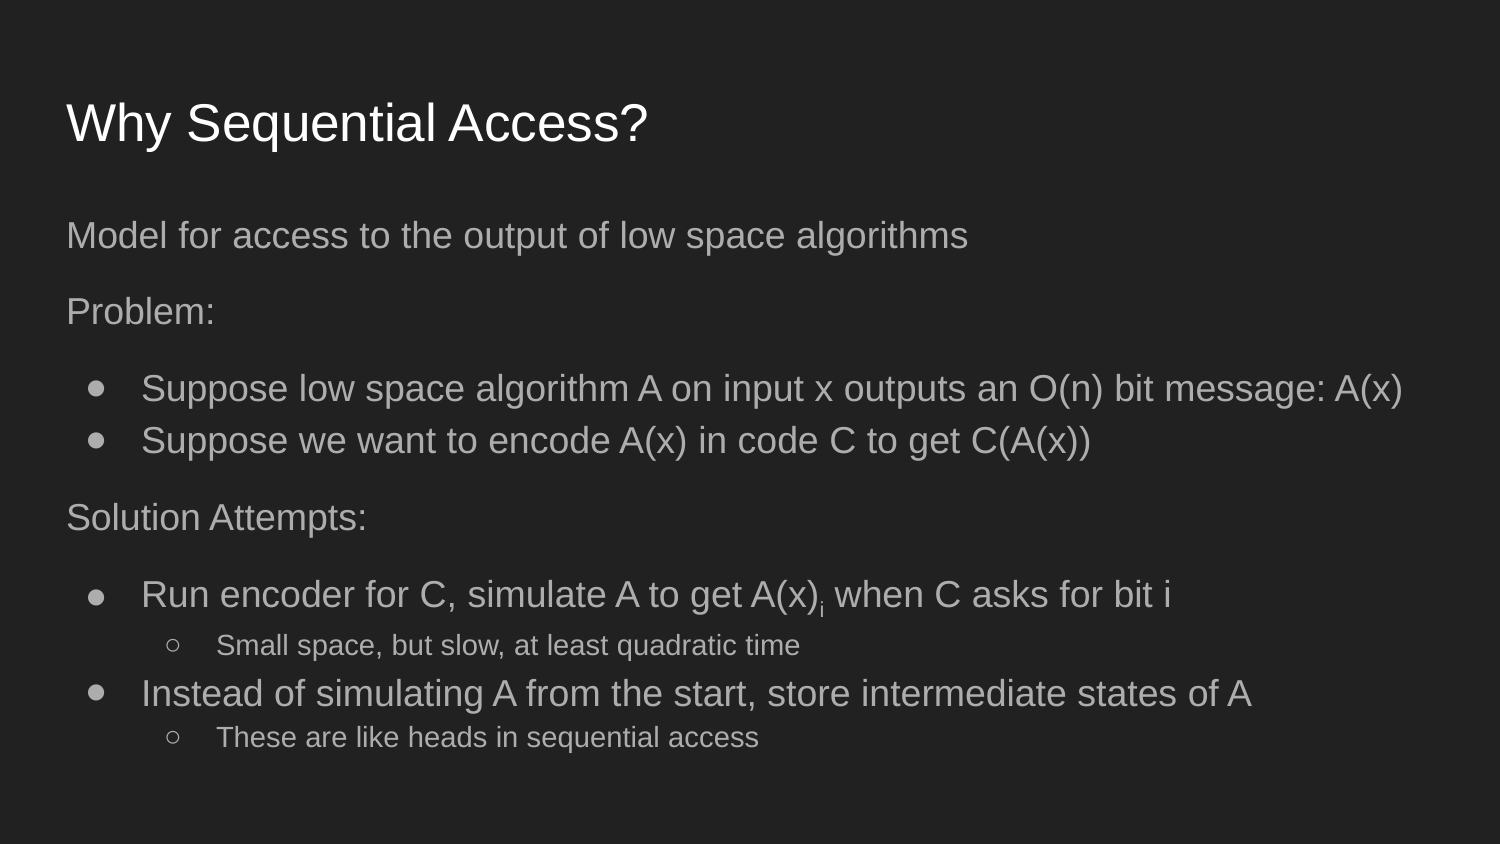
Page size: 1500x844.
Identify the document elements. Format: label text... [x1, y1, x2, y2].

title Why Sequential Access? [51, 72, 1449, 167]
list Model for access to the output of low space algorithms Problem: Suppose low space algorithm A on input x outputs an O(n) bit message: A(x) Suppose we want to encode A(x) in code C to get C(A(x)) Solution Attempts: Run encoder for C, simulate A to get A(x)i when C asks for bit i Small space, but slow, at least quadratic time Instead of simulating A from the start, store intermediate states of A These are like heads in sequential access [51, 189, 1449, 827]
